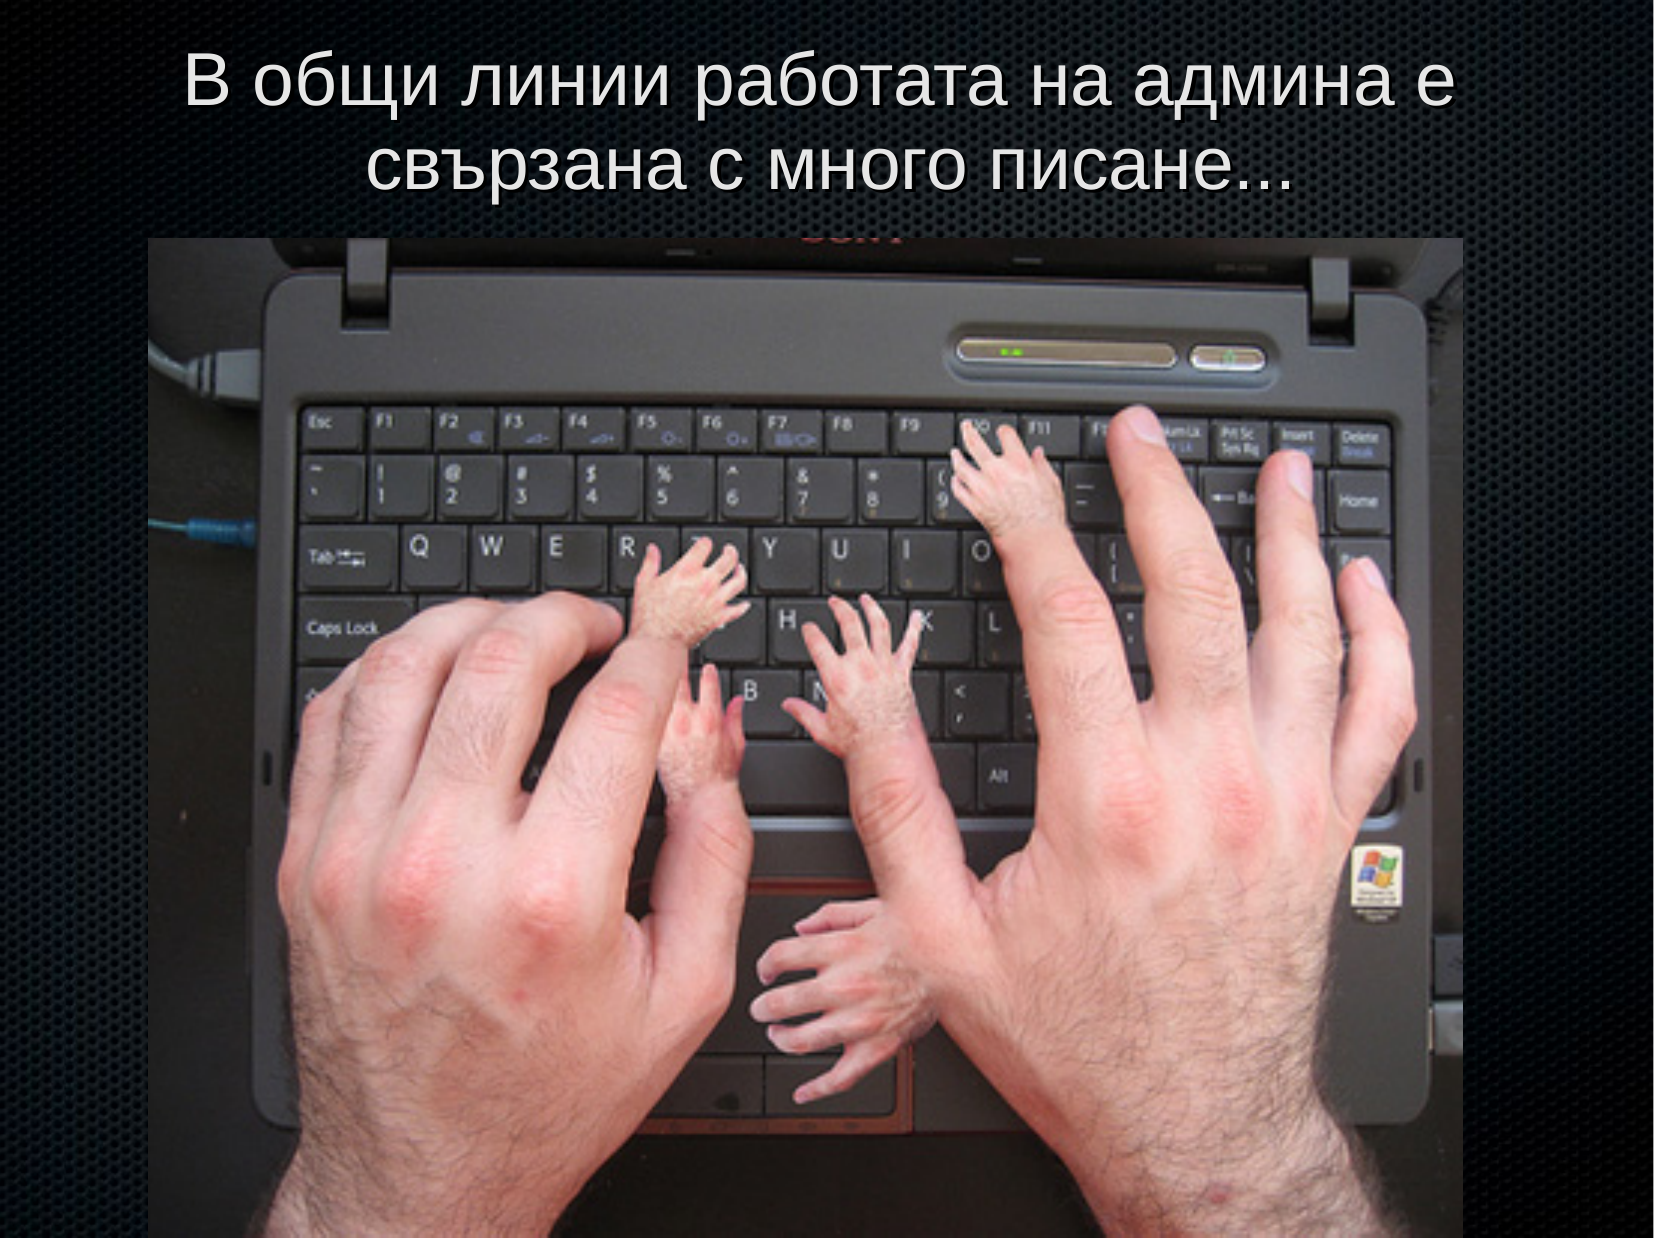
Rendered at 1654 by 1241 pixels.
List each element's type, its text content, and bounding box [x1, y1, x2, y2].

title В общи линии работата на админа е свързана с много писане... [86, 25, 1576, 218]
picture [0, 0, 1654, 1238]
